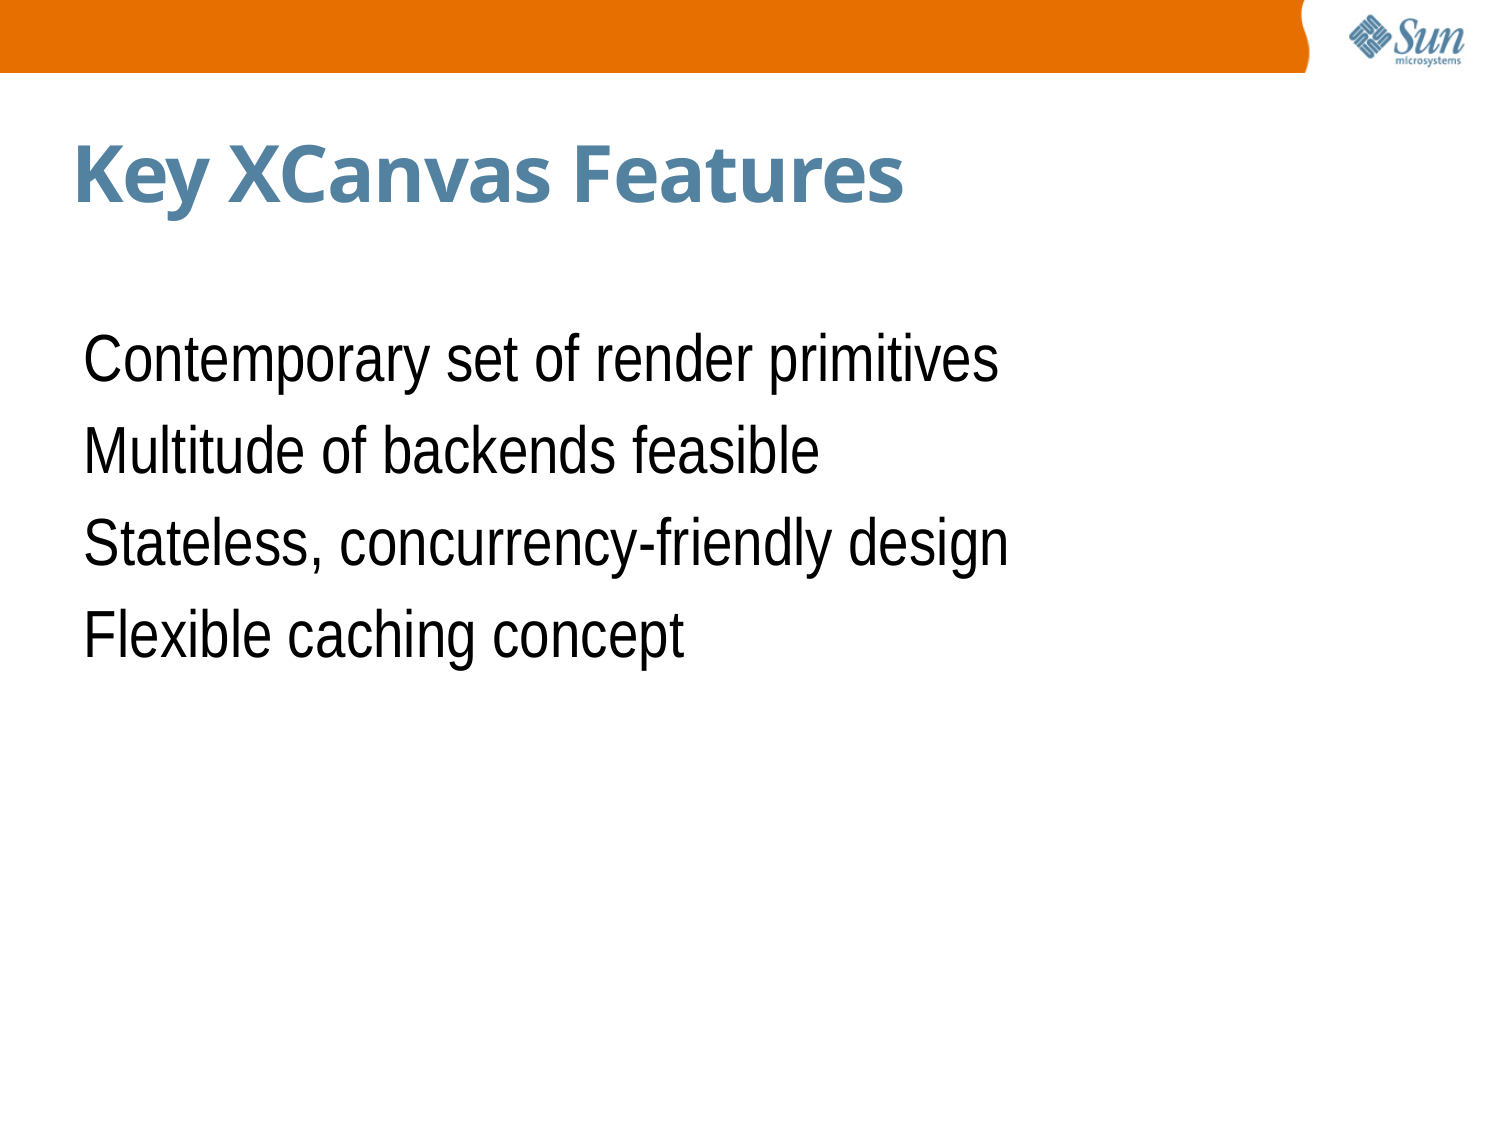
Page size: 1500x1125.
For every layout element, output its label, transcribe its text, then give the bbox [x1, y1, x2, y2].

list Contemporary set of render primitives Multitude of backends feasible Stateless, concurrency-friendly design Flexible caching concept [64, 328, 1401, 1028]
picture [0, 0, 1500, 73]
text_box Key XCanvas Features [71, 124, 1217, 233]
